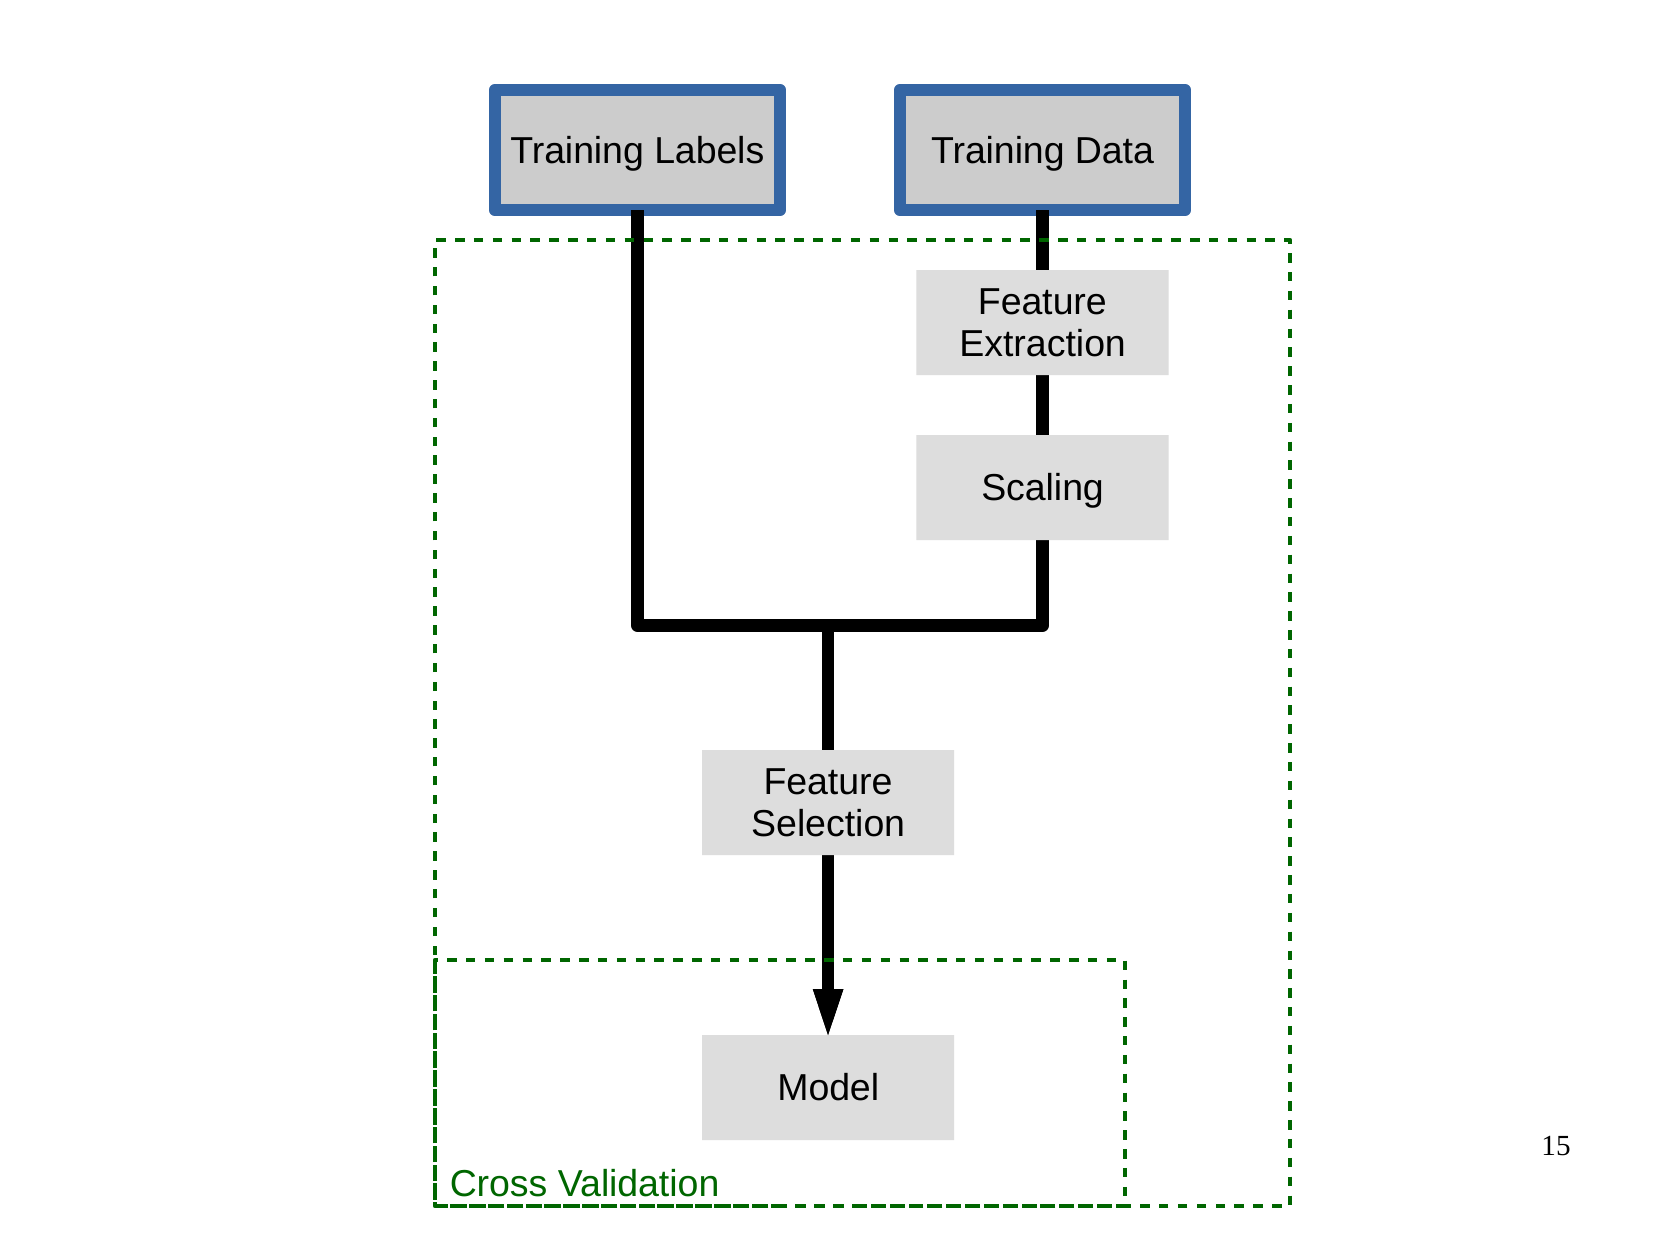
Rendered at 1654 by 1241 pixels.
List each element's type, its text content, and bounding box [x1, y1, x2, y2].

text_box Scaling [916, 435, 1169, 541]
text_box Model [702, 1035, 955, 1141]
text_box Cross Validation [435, 1155, 766, 1212]
text_box Training Labels [495, 90, 781, 211]
text_box Feature Extraction [916, 270, 1169, 376]
text_box Feature Selection [702, 750, 955, 856]
text_box Training Data [900, 90, 1186, 211]
